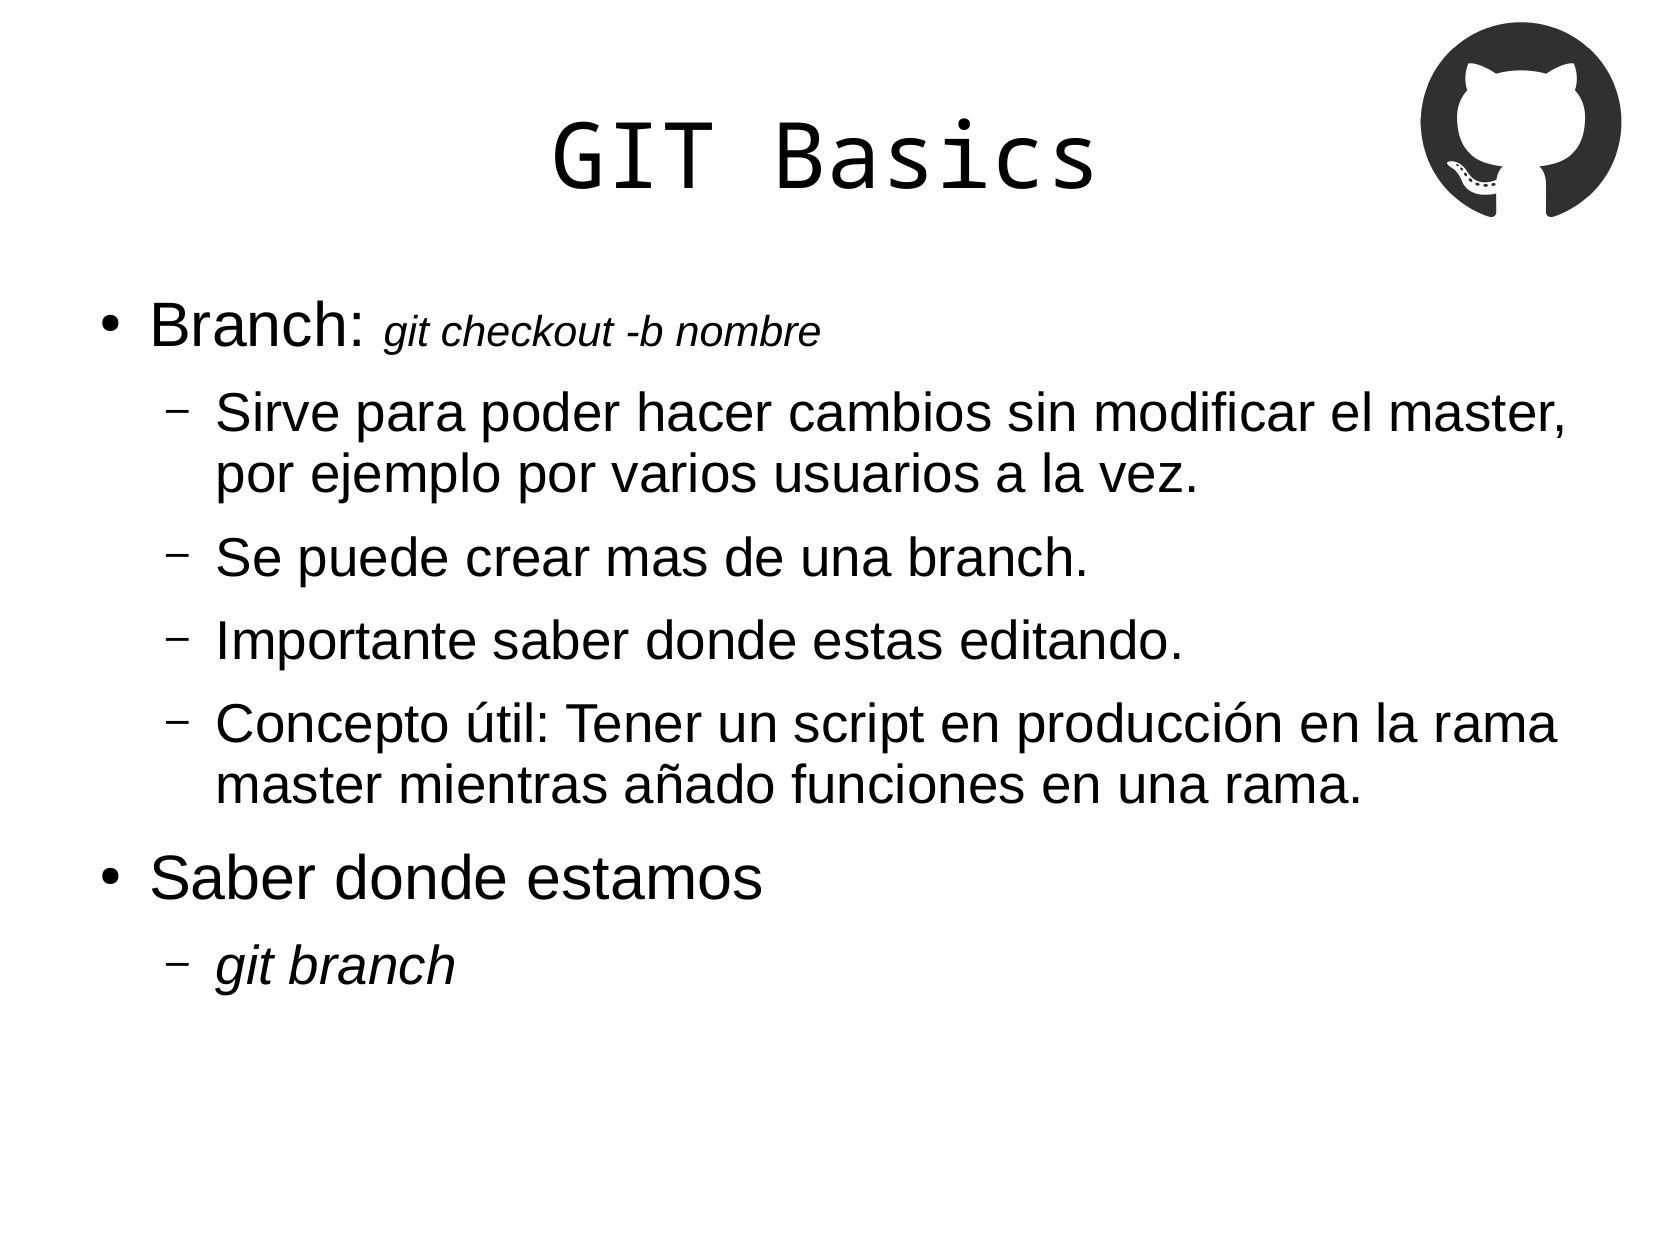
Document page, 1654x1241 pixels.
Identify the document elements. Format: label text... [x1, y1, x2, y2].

picture [1409, 15, 1629, 226]
list Branch: git checkout -b nombre Sirve para poder hacer cambios sin modificar el master, por ejemplo por varios usuarios a la vez. Se puede crear mas de una branch. Importante saber donde estas editando. Concepto útil: Tener un script en producción en la rama master mientras añado funciones en una rama. Saber donde estamos git branch [82, 290, 1571, 1010]
title GIT Basics [82, 49, 1571, 257]
